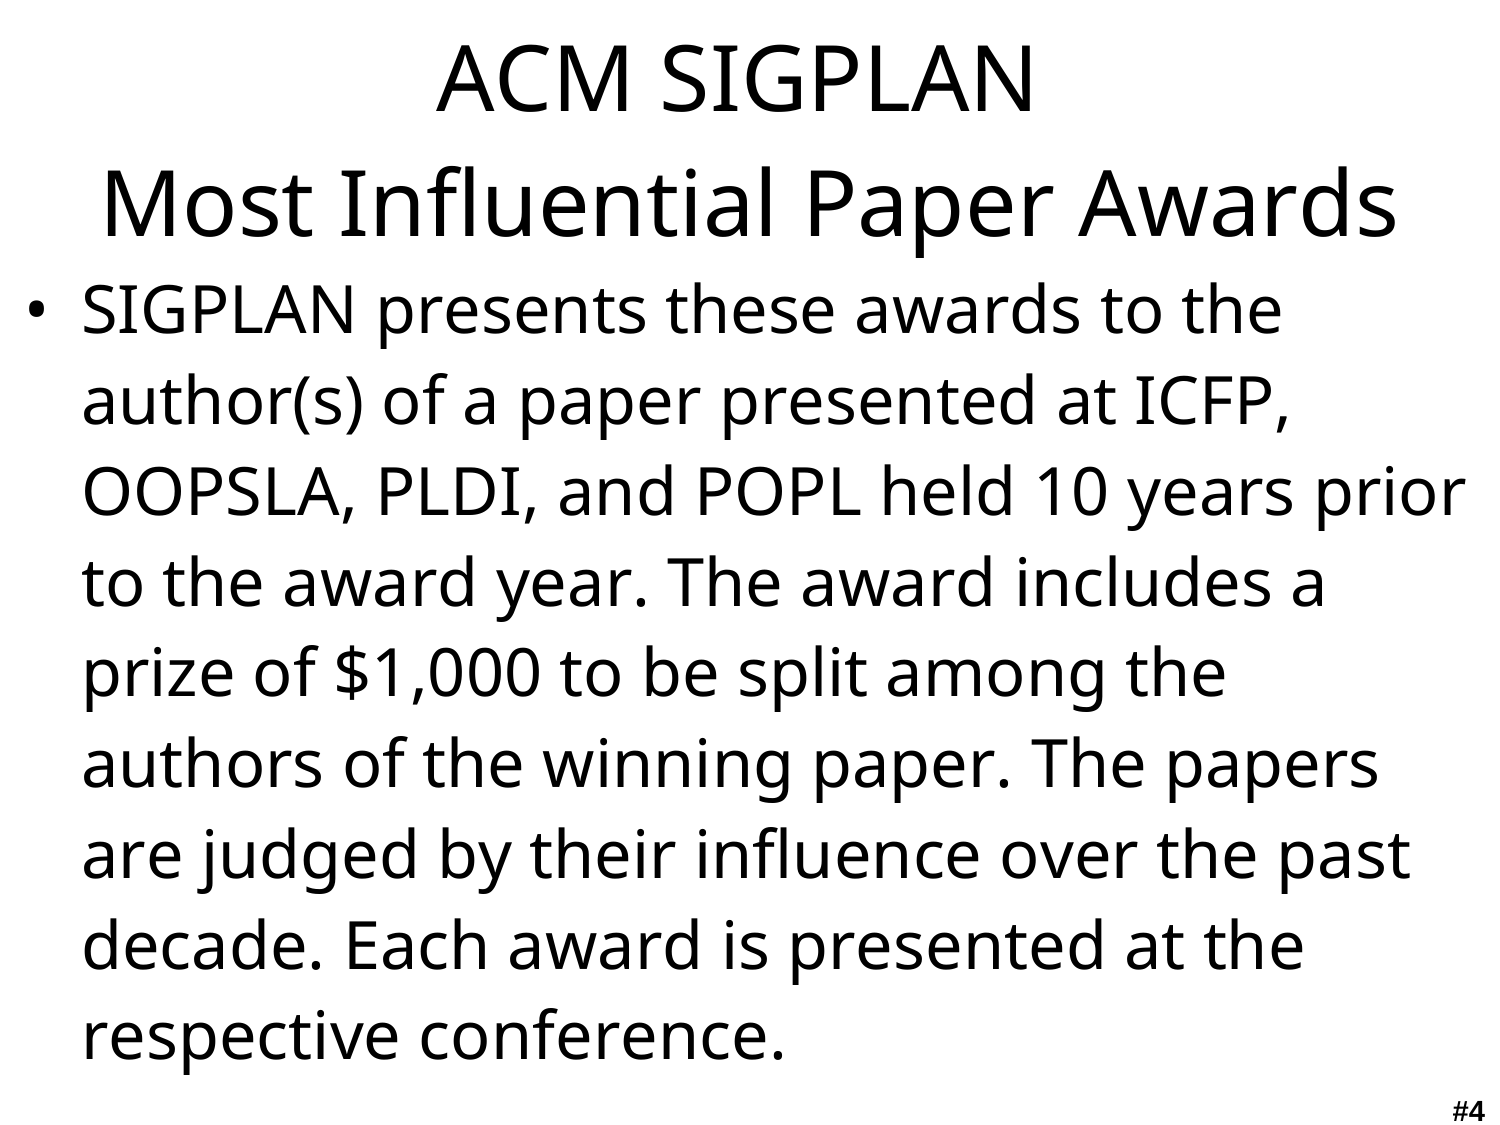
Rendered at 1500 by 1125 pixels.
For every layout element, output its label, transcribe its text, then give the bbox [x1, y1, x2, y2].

title ACM SIGPLAN Most Influential Paper Awards [24, 32, 1476, 246]
list SIGPLAN presents these awards to the author(s) of a paper presented at ICFP, OOPSLA, PLDI, and POPL held 10 years prior to the award year. The award includes a prize of $1,000 to be split among the authors of the winning paper. The papers are judged by their influence over the past decade. Each award is presented at the respective conference. [24, 262, 1476, 1101]
